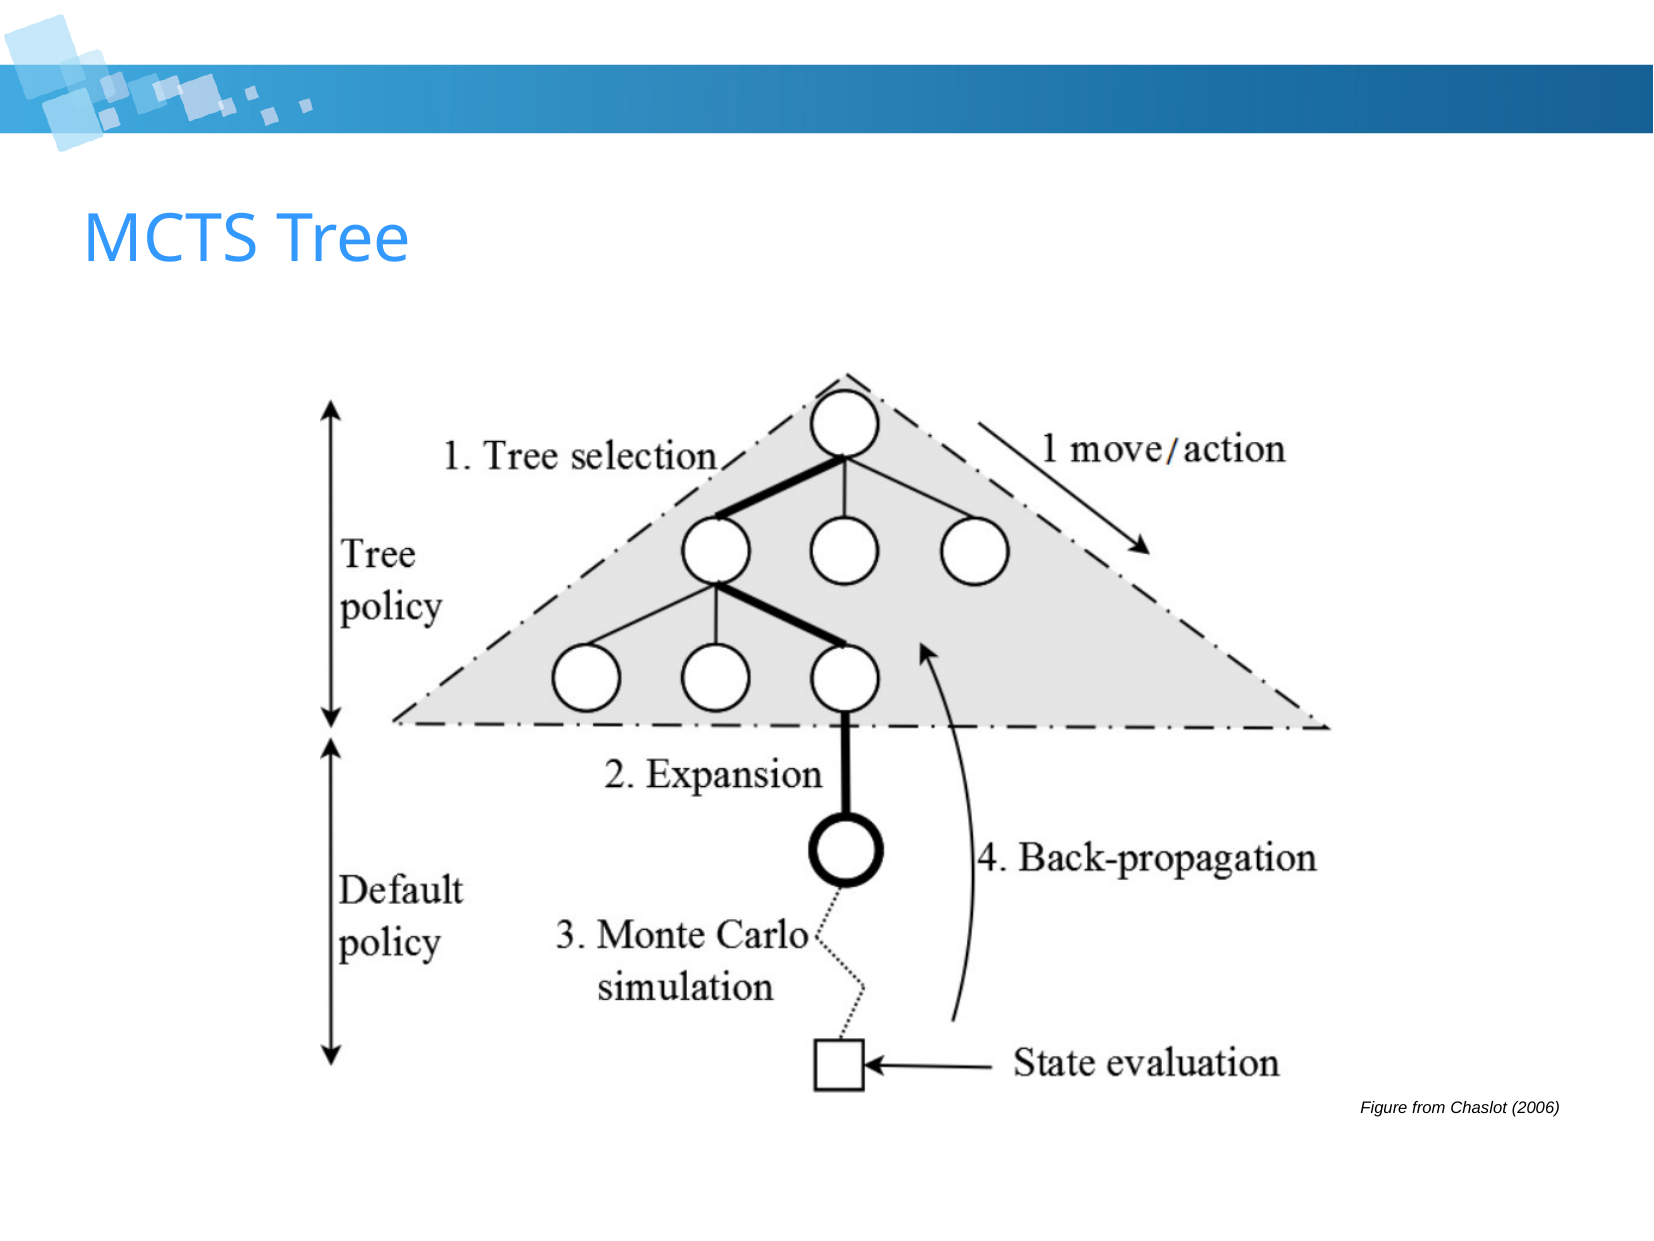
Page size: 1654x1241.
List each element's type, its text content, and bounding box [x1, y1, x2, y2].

text_box Figure from Chaslot (2006) [1345, 1091, 1576, 1126]
picture [0, 0, 1653, 1238]
title MCTS Tree [82, 132, 1571, 340]
